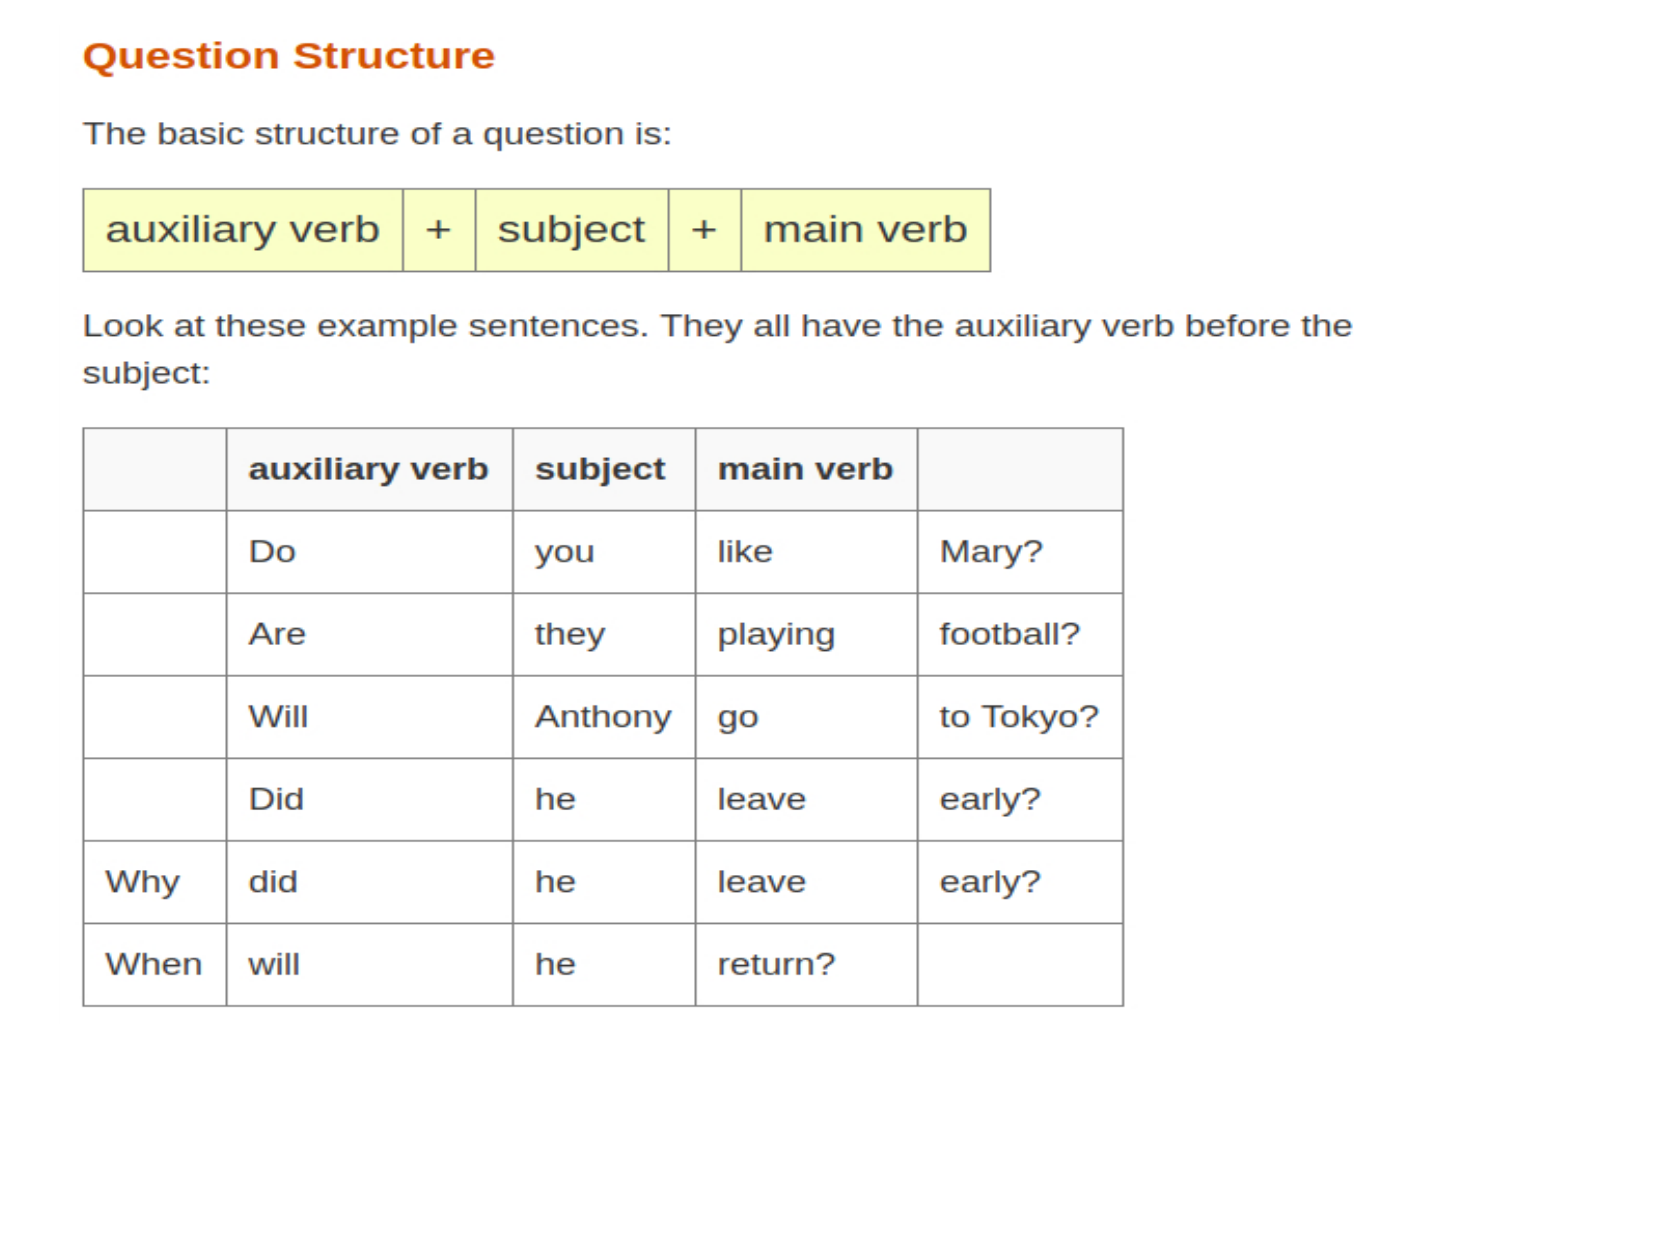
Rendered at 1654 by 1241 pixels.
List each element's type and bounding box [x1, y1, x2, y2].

text_box [58, 25, 1380, 1024]
